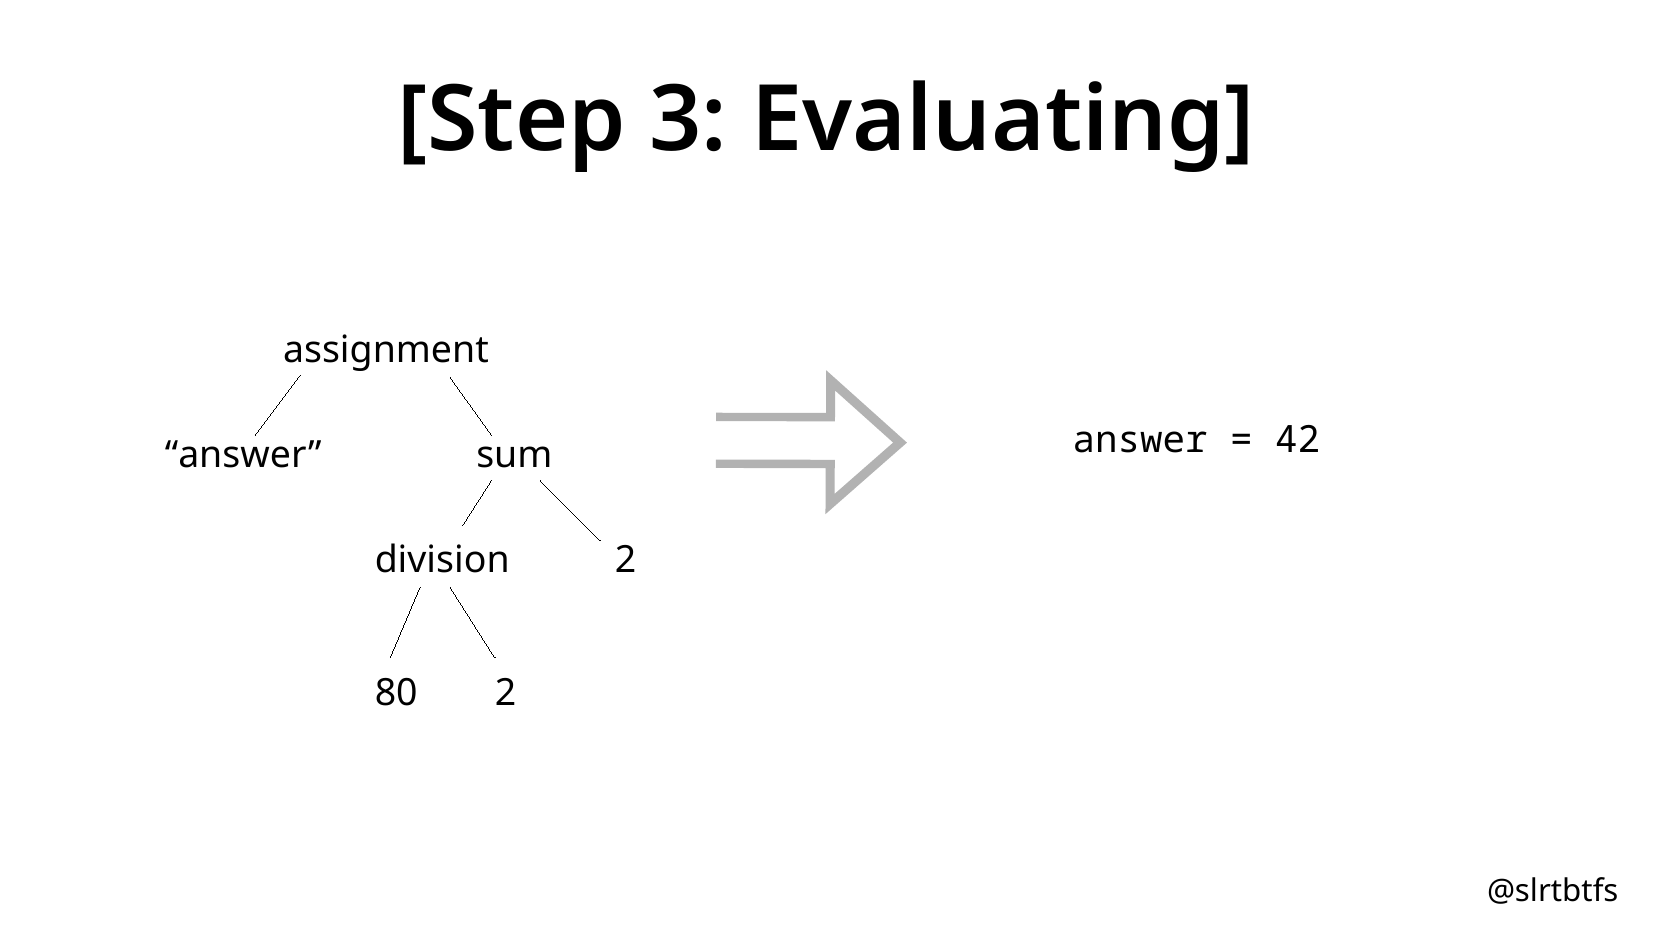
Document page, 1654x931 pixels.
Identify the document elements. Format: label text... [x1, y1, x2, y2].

picture [715, 364, 911, 521]
text_box “answer” [150, 420, 326, 483]
title [Step 3: Evaluating] [82, 37, 1571, 193]
text_box division [360, 525, 513, 588]
text_box sum [461, 420, 586, 483]
text_box assignment [268, 315, 481, 378]
text_box 2 [480, 657, 529, 721]
text_box 80 [360, 657, 428, 721]
text_box 2 [600, 525, 649, 588]
text_box answer = 42 [1057, 405, 1471, 468]
